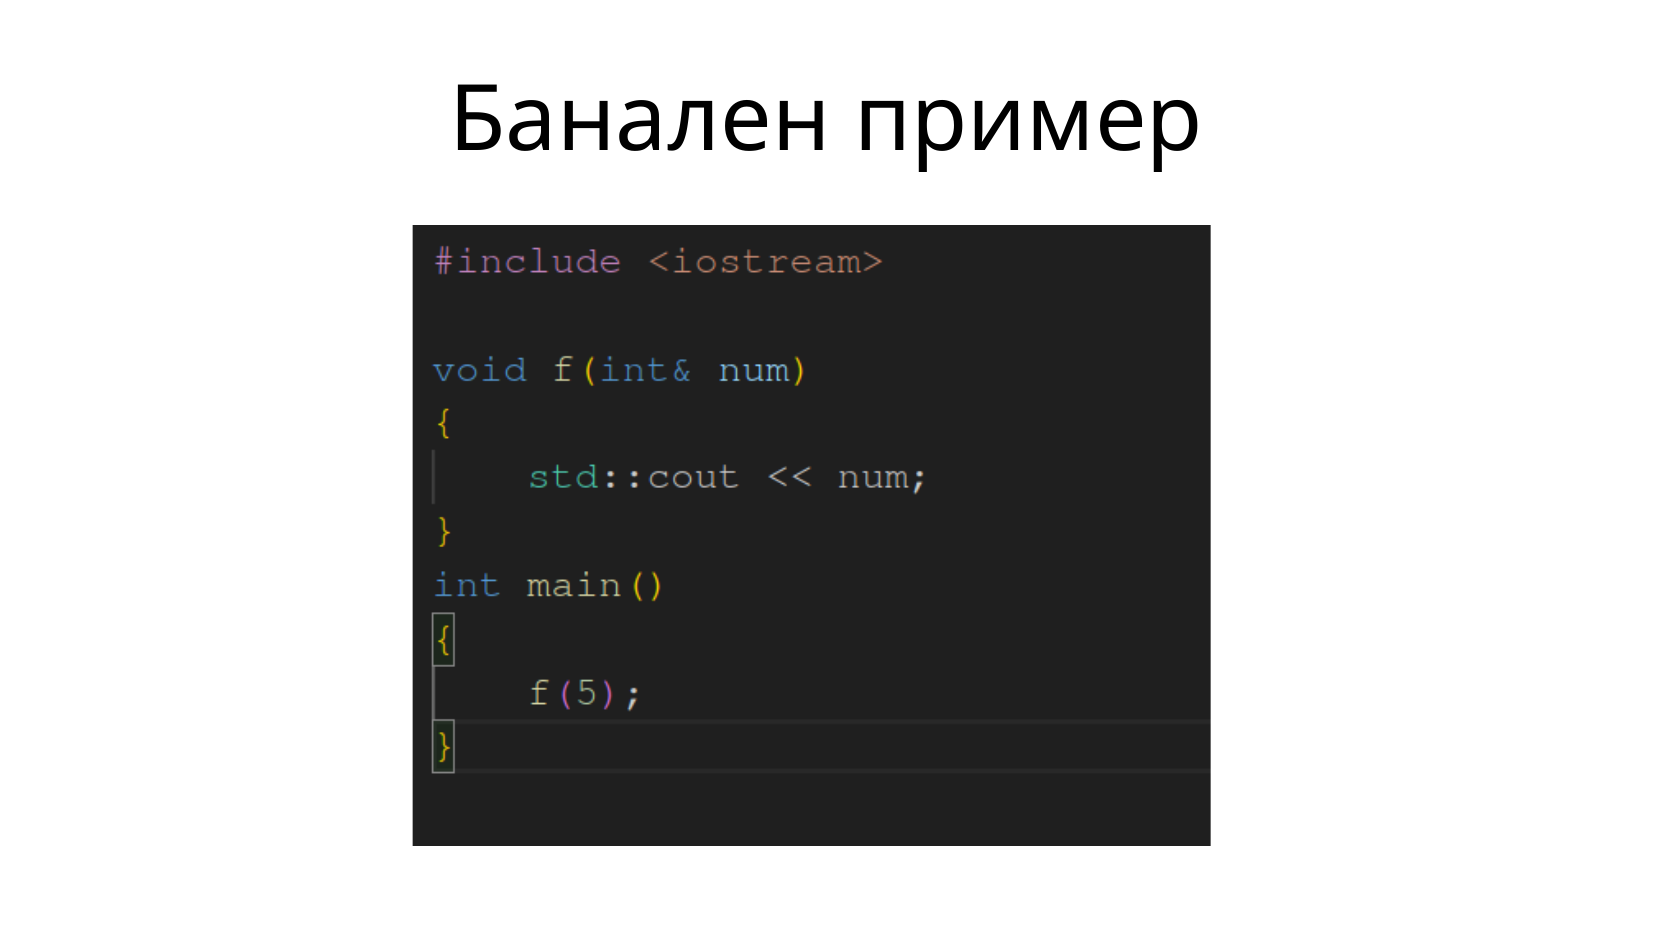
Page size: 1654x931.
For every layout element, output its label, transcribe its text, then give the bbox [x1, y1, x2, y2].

picture [412, 225, 1211, 846]
title Банален пример [82, 37, 1571, 193]
